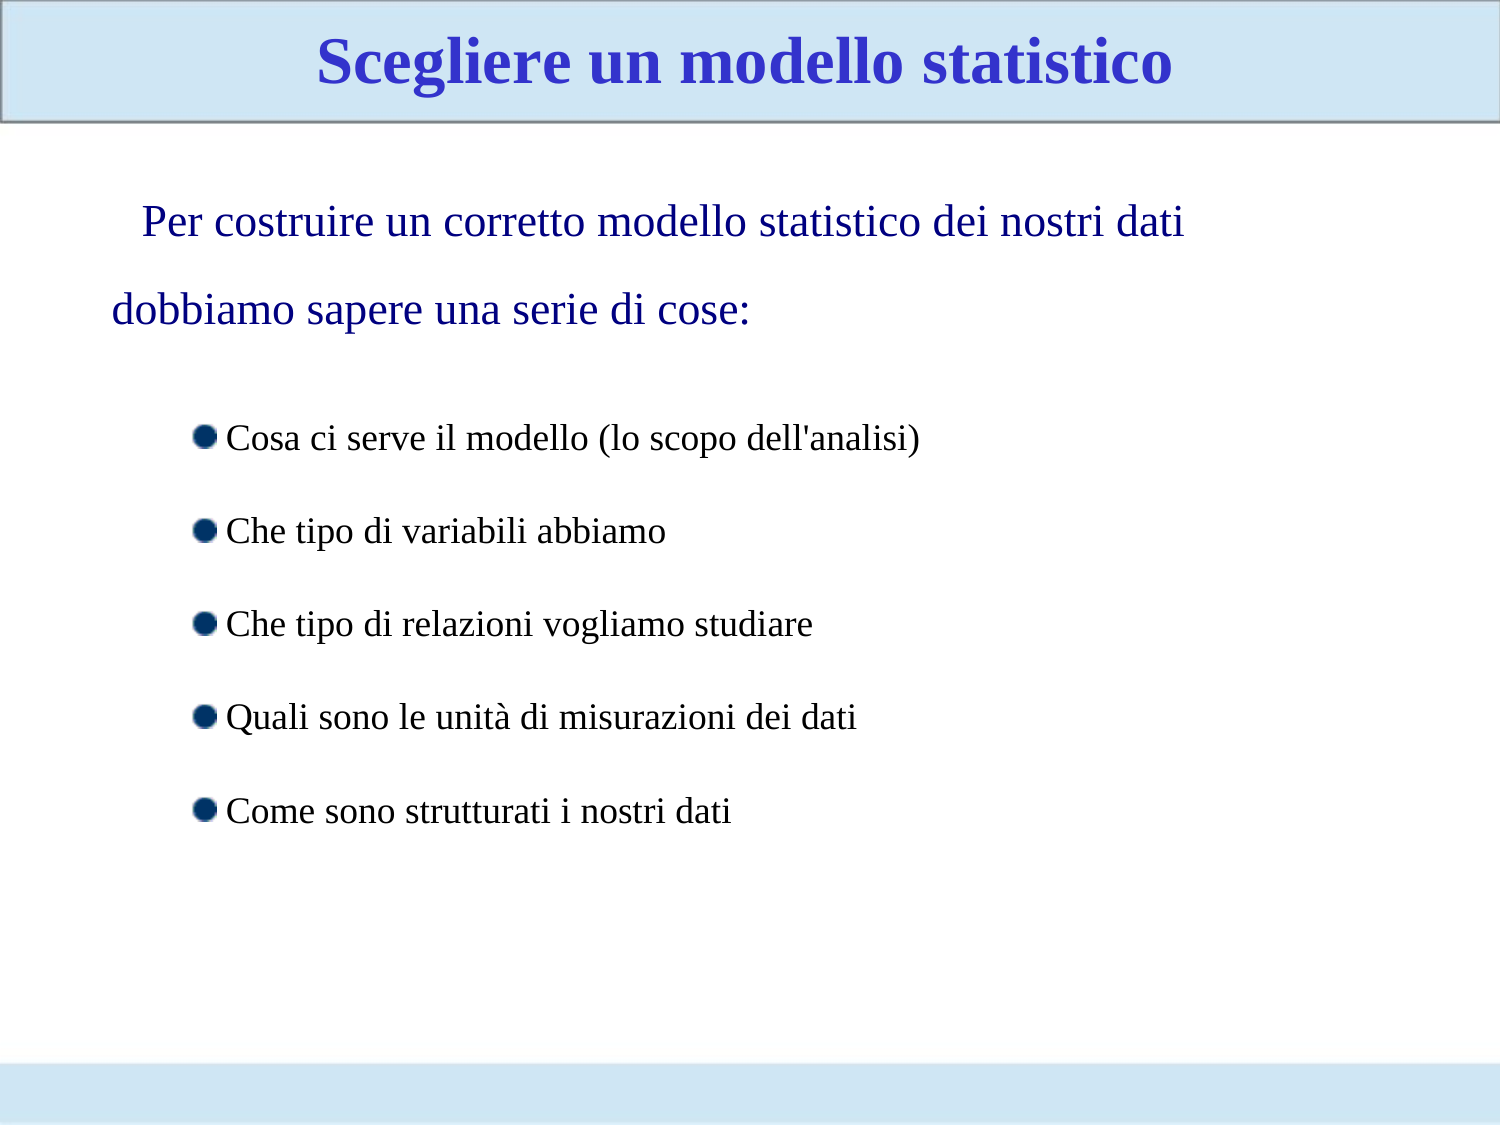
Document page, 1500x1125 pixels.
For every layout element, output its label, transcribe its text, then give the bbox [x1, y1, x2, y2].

title Scegliere un modello statistico [214, 9, 1278, 105]
text_box Cosa ci serve il modello (lo scopo dell'analisi) Che tipo di variabili abbiamo Che tipo di relazioni vogliamo studiare Quali sono le unità di misurazioni dei dati Come sono strutturati i nostri dati [174, 382, 1338, 839]
text_box Per costruire un corretto modello statistico dei nostri dati dobbiamo sapere una serie di cose: [96, 150, 1297, 342]
picture [0, 0, 1500, 1125]
